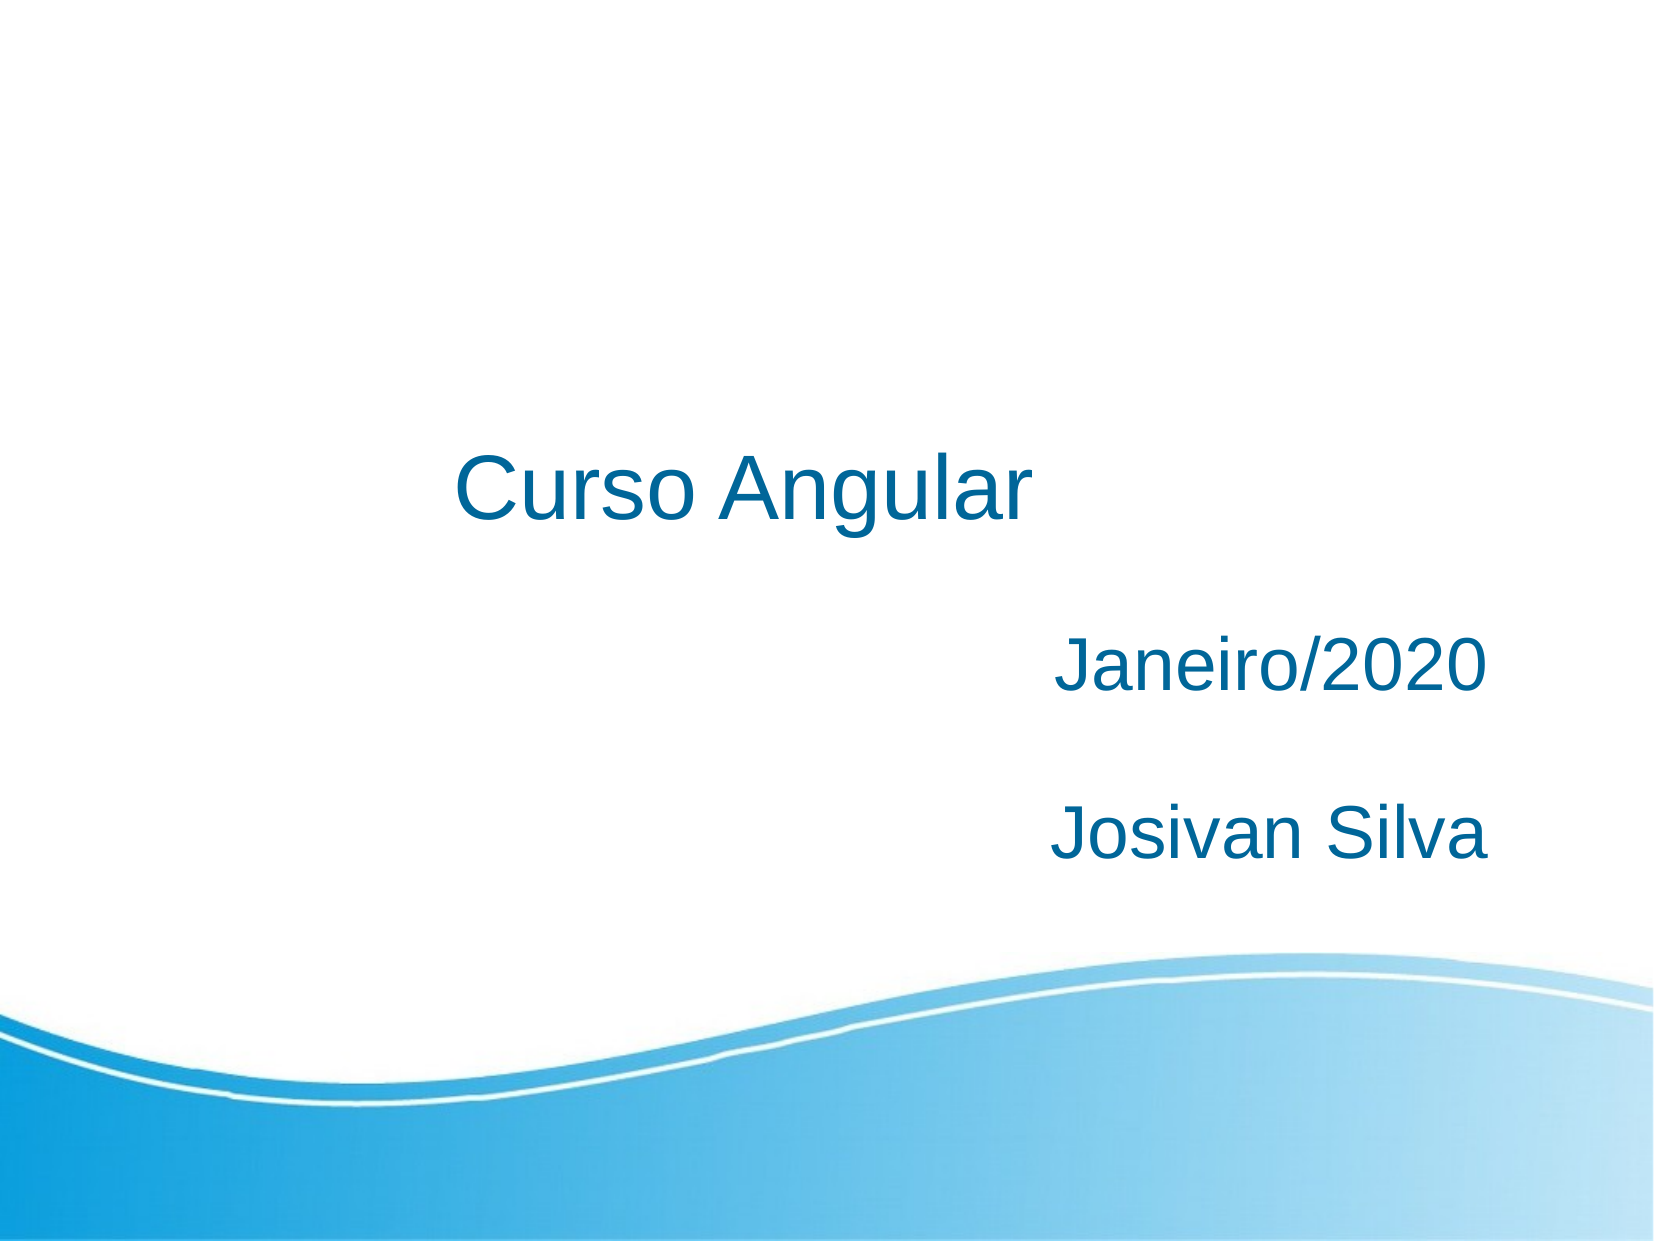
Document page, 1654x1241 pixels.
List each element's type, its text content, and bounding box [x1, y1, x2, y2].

title Janeiro/2020 Josivan Silva [0, 622, 1489, 875]
title Curso Angular [0, 384, 1489, 592]
picture [0, 952, 1654, 1241]
